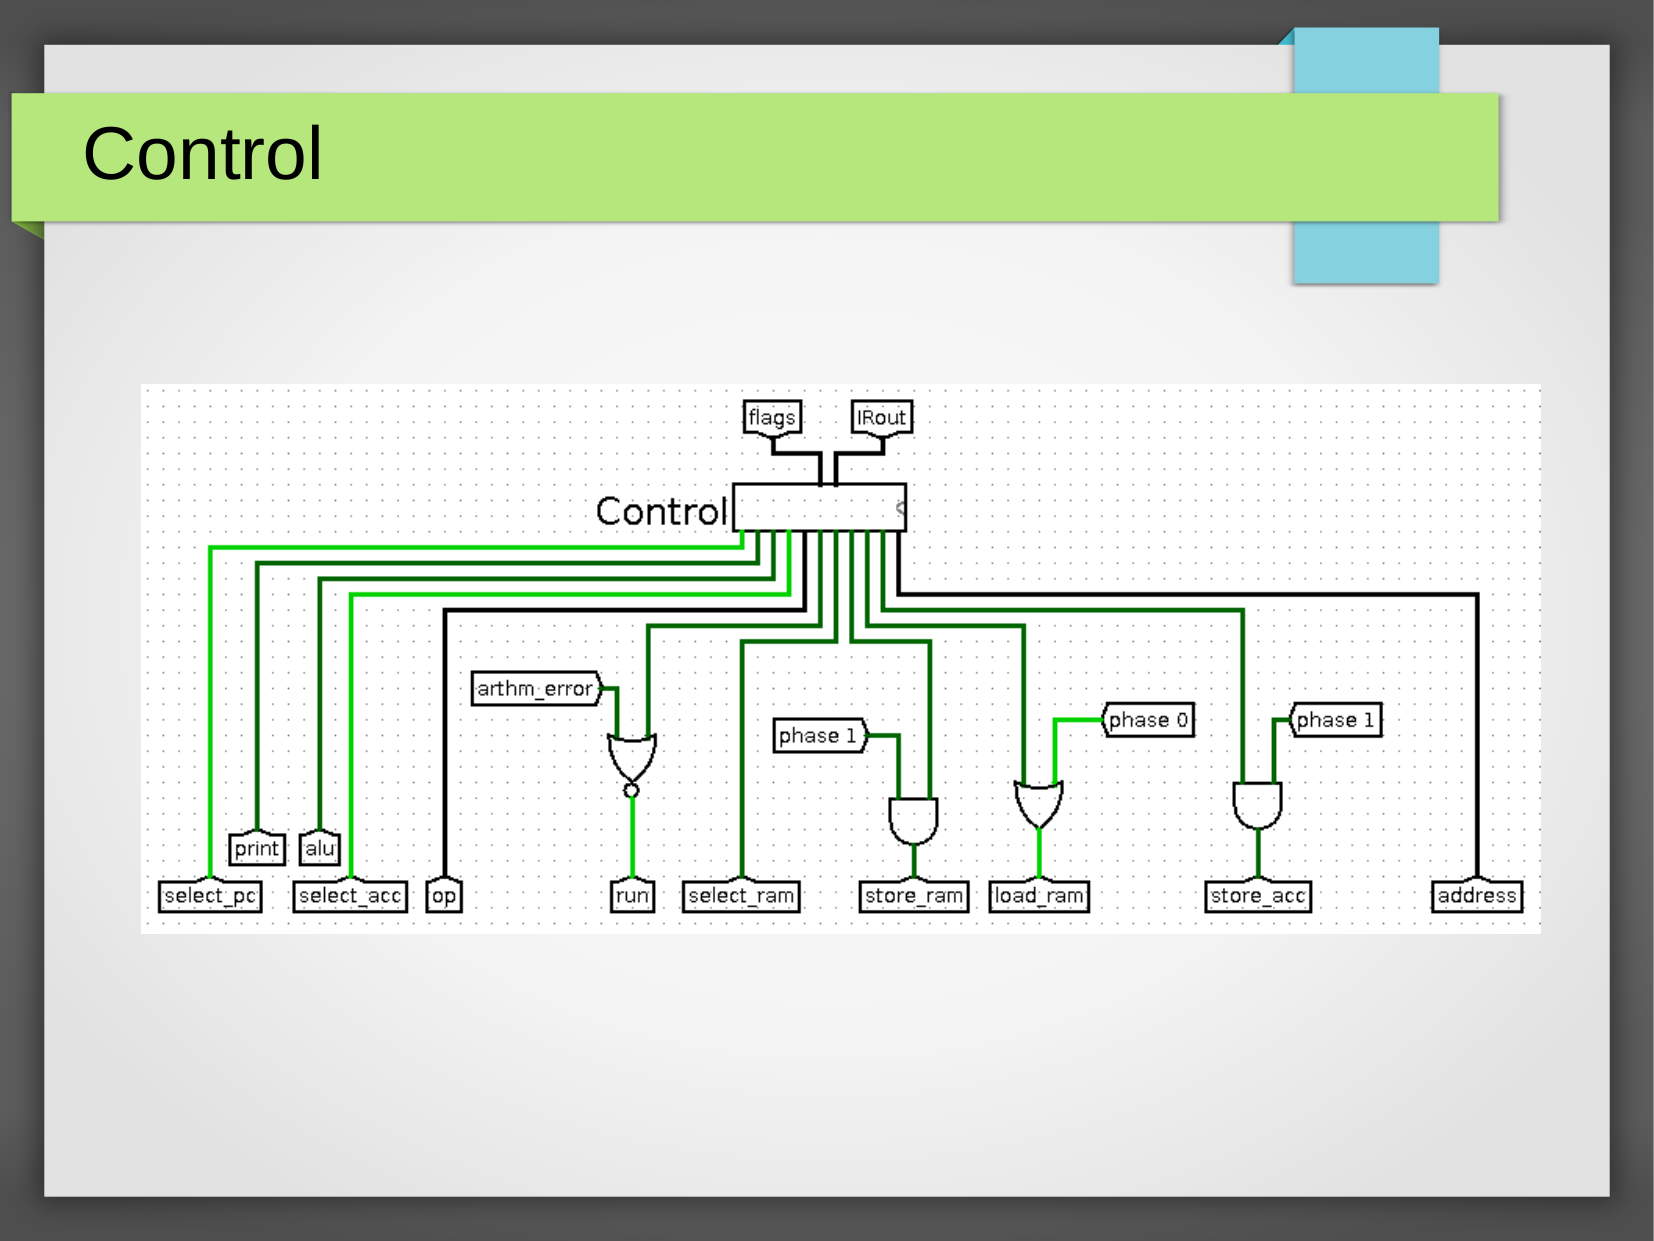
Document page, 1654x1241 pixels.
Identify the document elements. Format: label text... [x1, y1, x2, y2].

title Control [82, 94, 1264, 213]
picture [0, 0, 1654, 1241]
